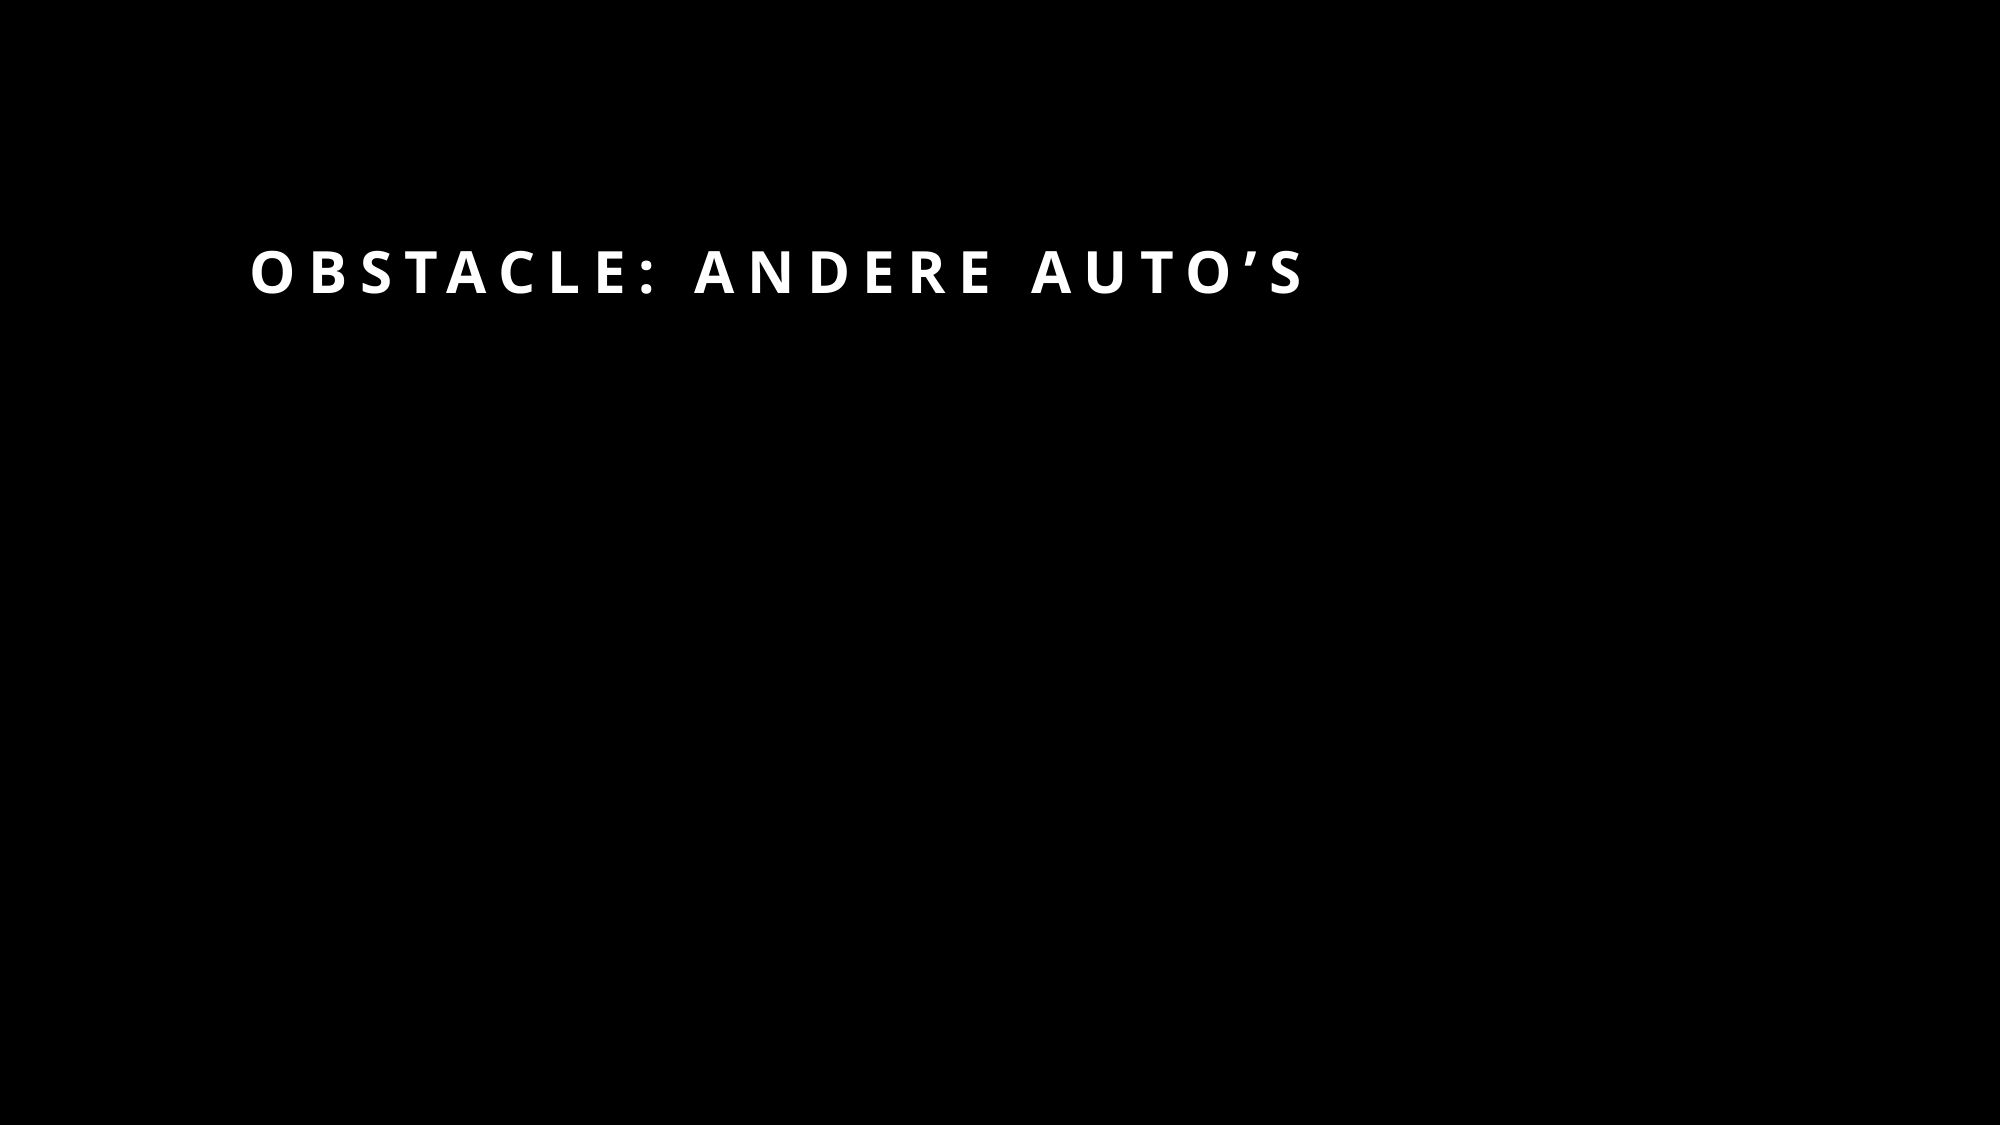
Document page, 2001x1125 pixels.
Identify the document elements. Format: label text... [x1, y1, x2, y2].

title Obstacle: Andere Auto’s [234, 171, 1750, 313]
